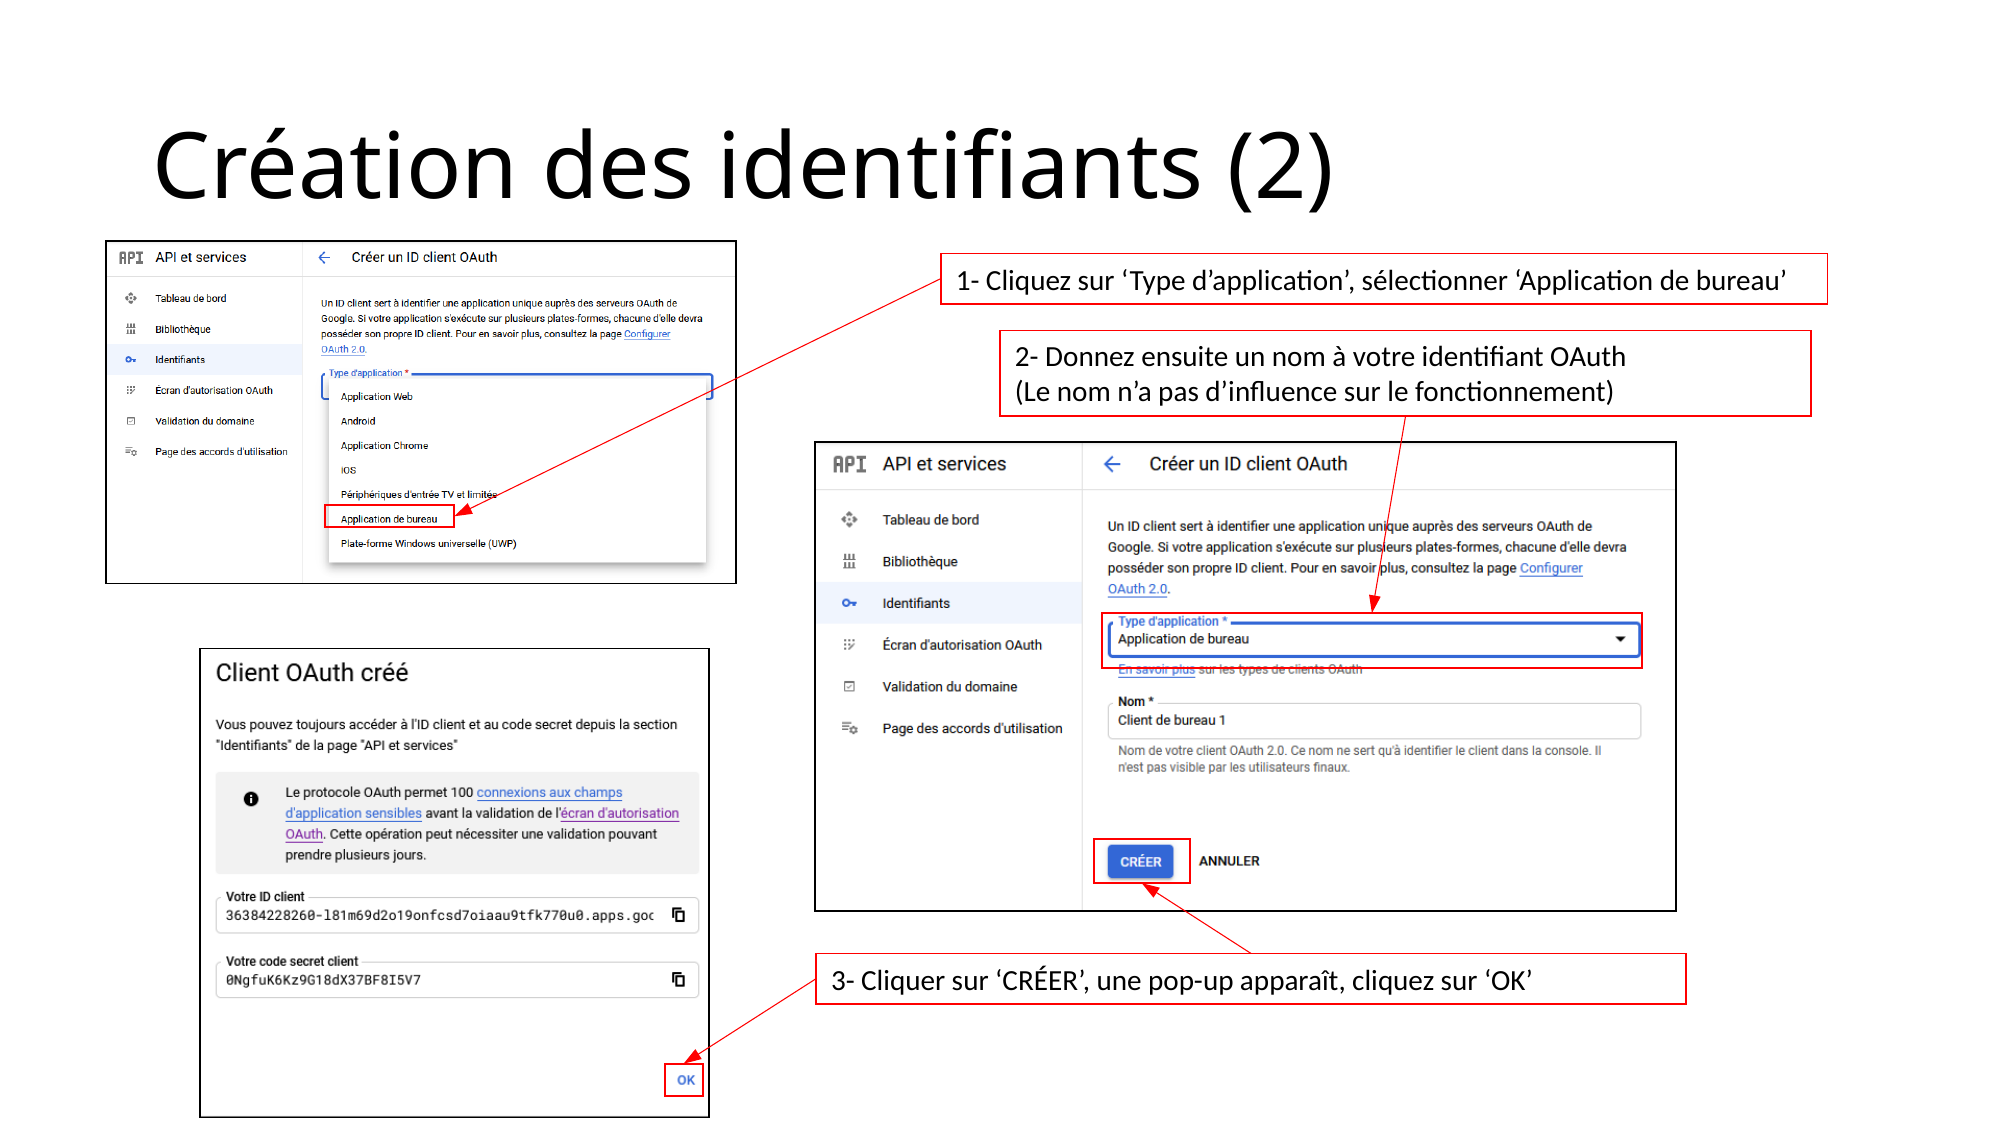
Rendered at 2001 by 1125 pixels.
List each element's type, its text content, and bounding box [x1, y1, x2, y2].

picture [816, 442, 1676, 911]
picture [666, 1065, 702, 1095]
title Création des identifiants (2) [137, 59, 1863, 278]
picture [1103, 614, 1641, 667]
picture [106, 241, 736, 583]
picture [200, 649, 709, 1117]
text_box 2- Donnez ensuite un nom à votre identifiant OAuth (Le nom n’a pas d’influence sur le fonctionnement) [999, 330, 1812, 417]
picture [1095, 840, 1189, 882]
text_box 1- Cliquez sur ‘Type d’application’, sélectionner ‘Application de bureau’ [940, 253, 1828, 304]
text_box 3- Cliquer sur ‘CRÉER’, une pop-up apparaît, cliquez sur ‘OK’ [816, 953, 1687, 1004]
picture [326, 506, 453, 526]
